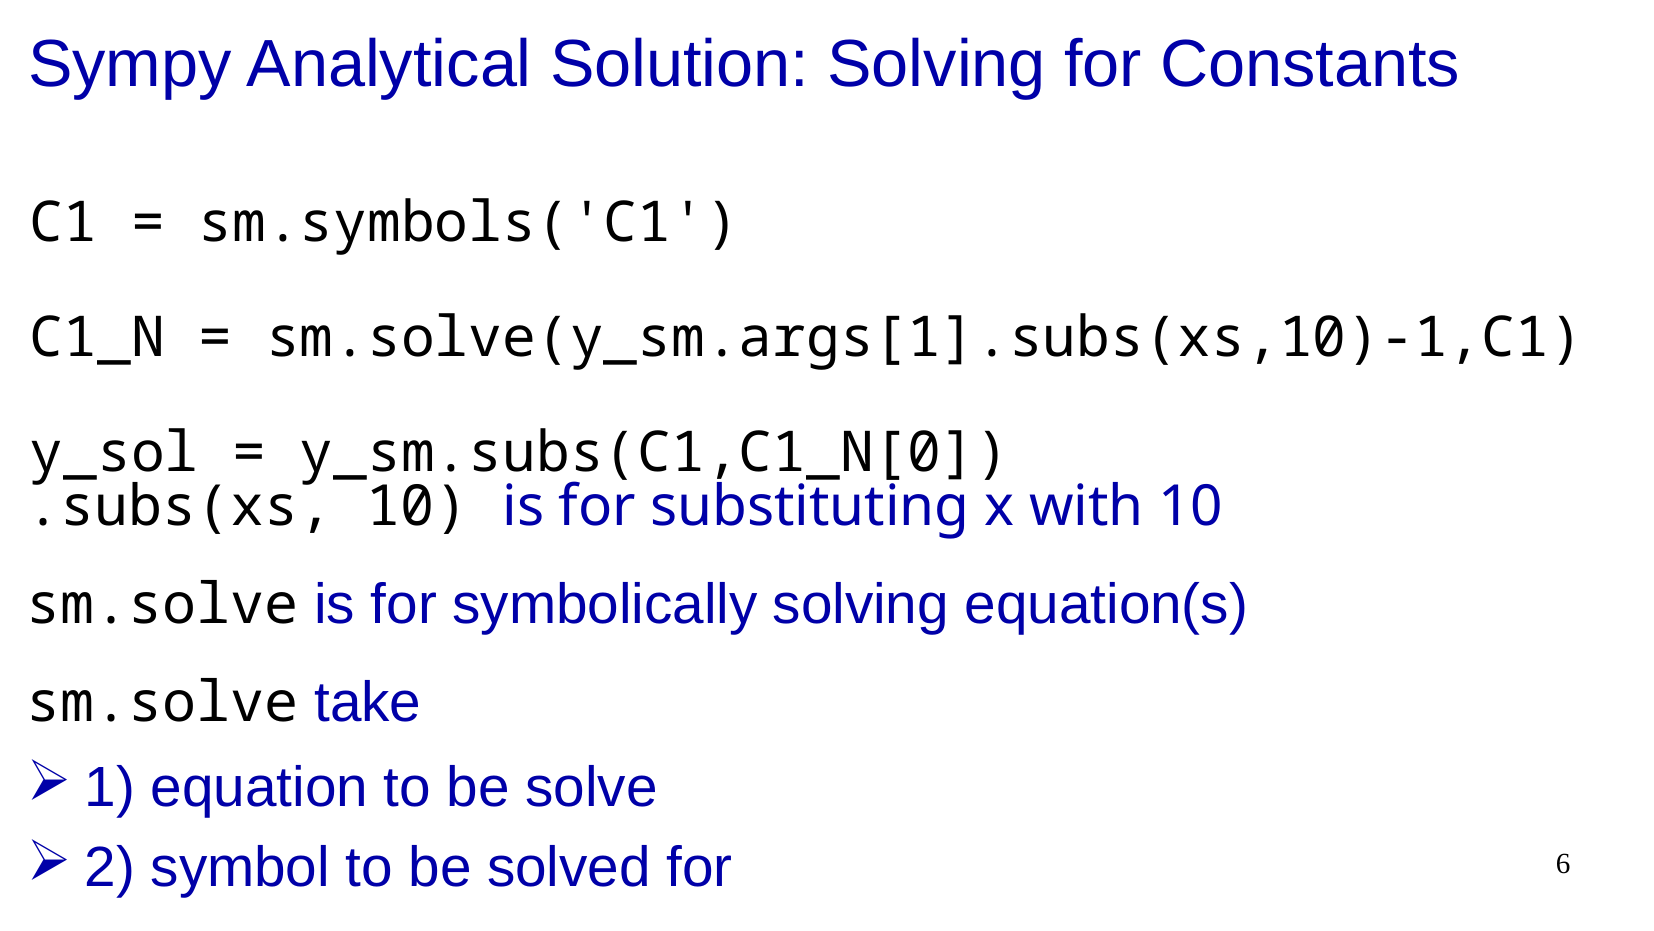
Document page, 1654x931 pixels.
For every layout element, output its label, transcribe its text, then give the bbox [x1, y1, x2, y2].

title Sympy Analytical Solution: Solving for Constants [28, 21, 1626, 106]
text_box C1 = sm.symbols('C1') C1_N = sm.solve(y_sm.args[1].subs(xs,10)-1,C1) y_sol = y_sm.subs(C1,C1_N[0]) [15, 135, 1636, 436]
list .subs(xs, 10) is for substituting x with 10 sm.solve is for symbolically solving equation(s) sm.solve take 1) equation to be solve 2) symbol to be solved for [26, 465, 1606, 901]
